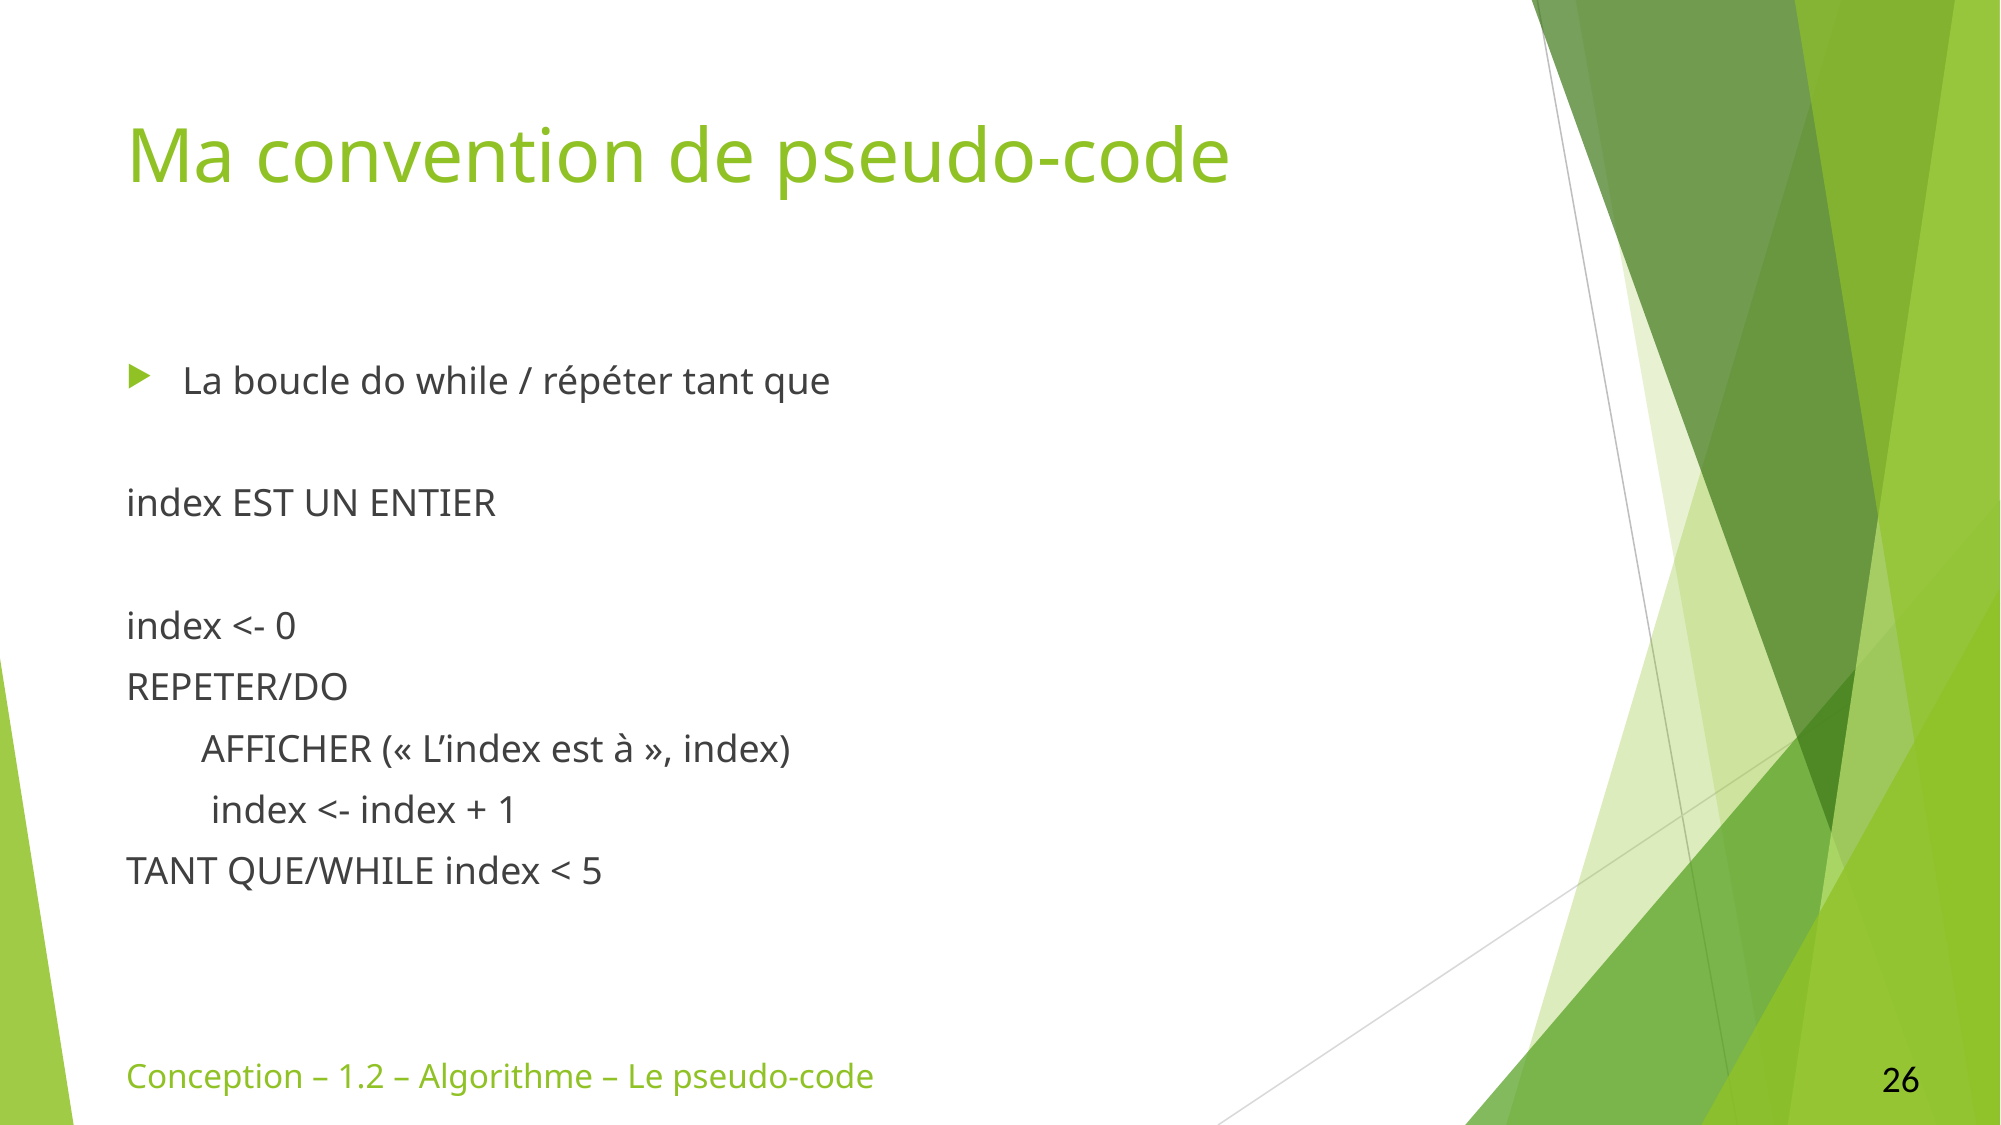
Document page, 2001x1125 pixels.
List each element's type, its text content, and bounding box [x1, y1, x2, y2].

title Ma convention de pseudo-code [111, 99, 1522, 317]
text_box [1866, 1047, 1979, 1108]
text_box Conception – 1.2 – Algorithme – Le pseudo-code [111, 1047, 1094, 1109]
list La boucle do while / répéter tant que index EST UN ENTIER index <- 0 REPETER/DO AFFICHER (« L’index est à », index) index <- index + 1 TANT QUE/WHILE index < 5 [111, 354, 1522, 992]
